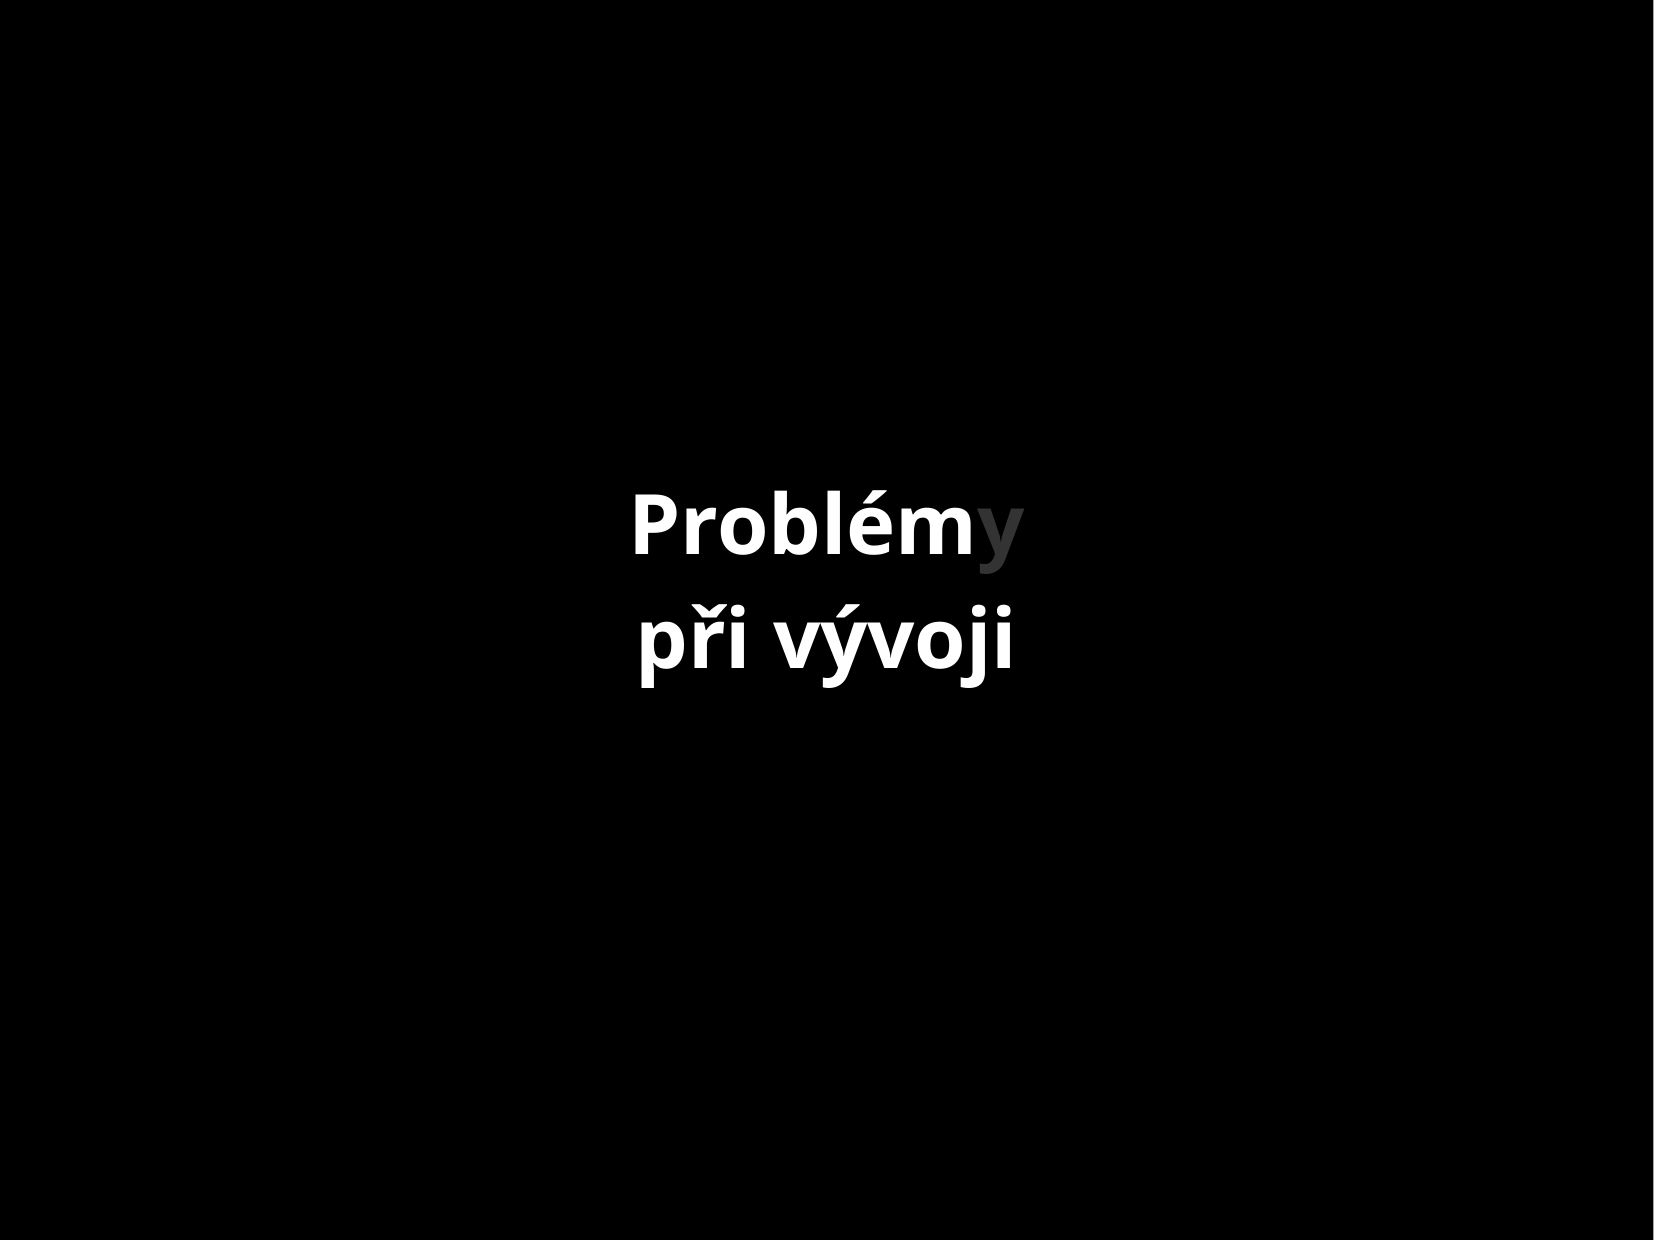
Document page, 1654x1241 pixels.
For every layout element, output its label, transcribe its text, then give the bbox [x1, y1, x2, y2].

subtitle Problémy při vývoji [82, 49, 1571, 1109]
